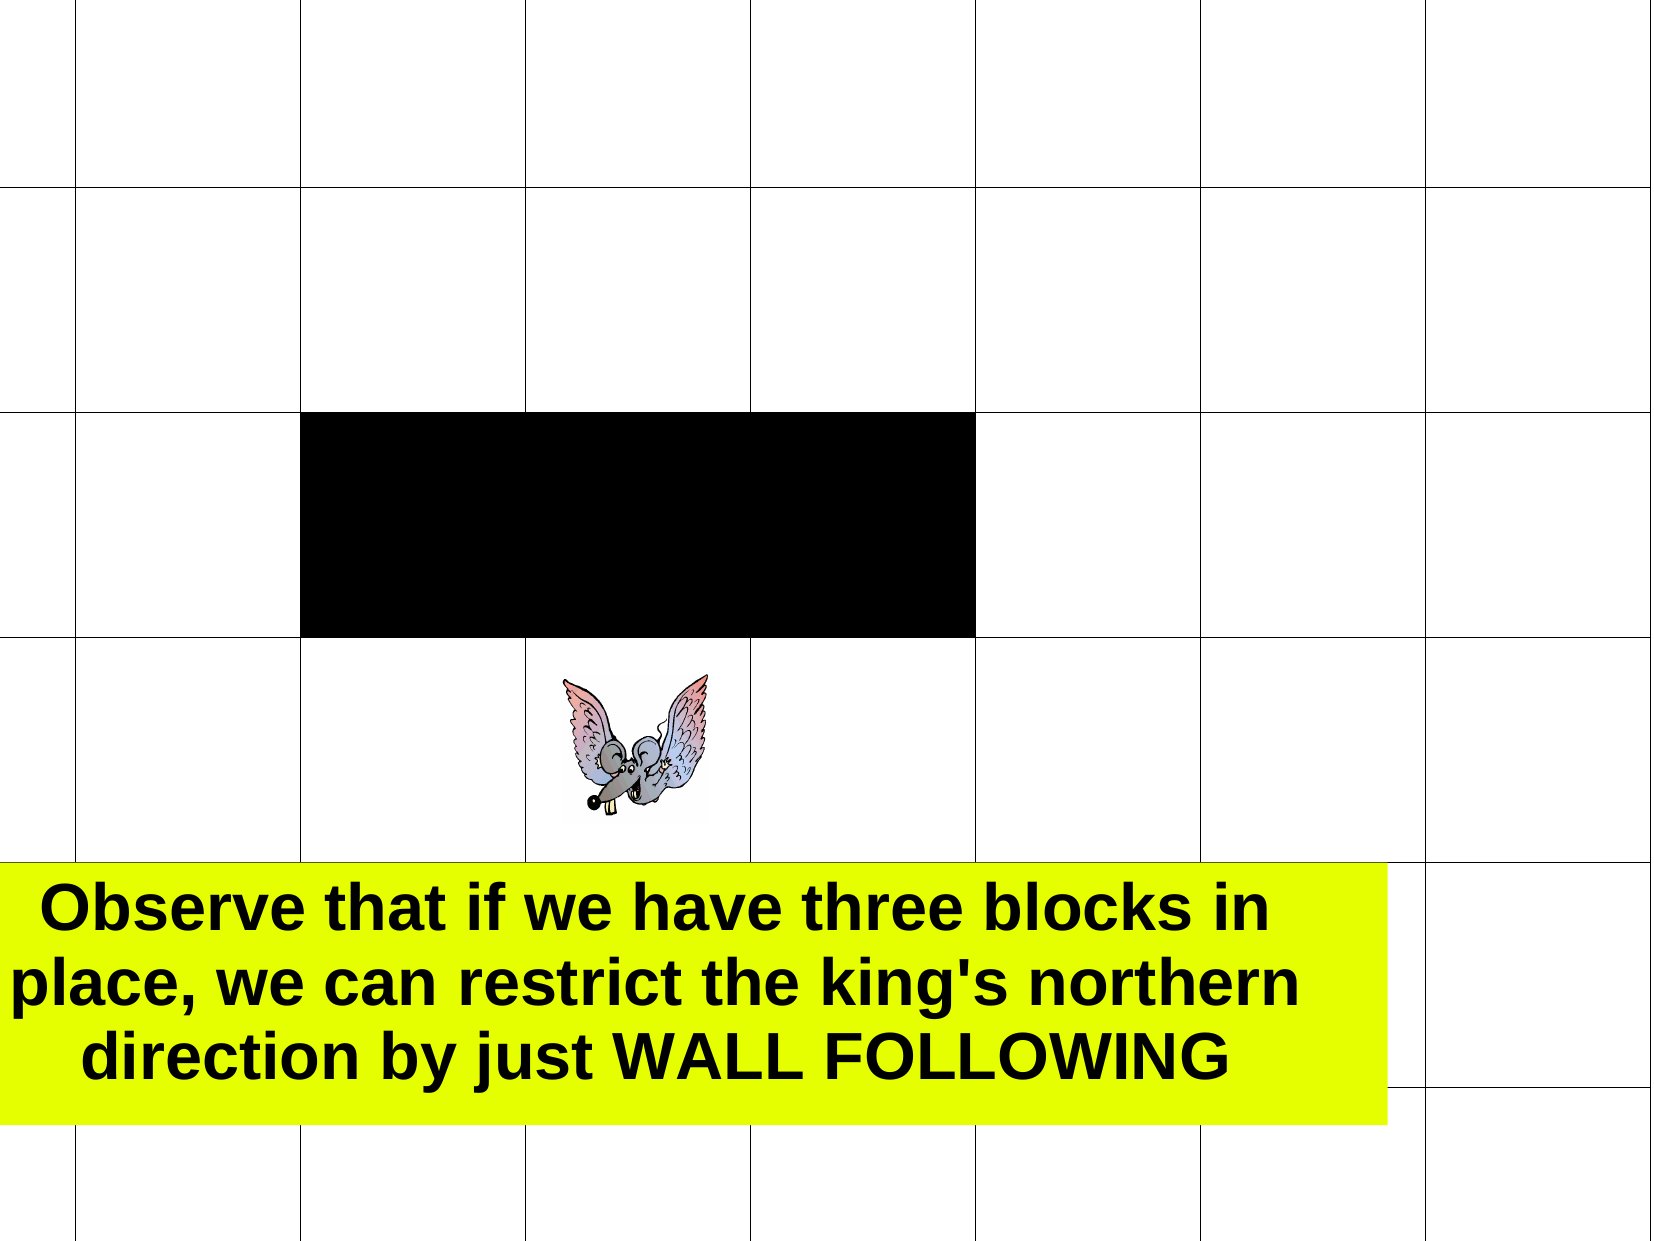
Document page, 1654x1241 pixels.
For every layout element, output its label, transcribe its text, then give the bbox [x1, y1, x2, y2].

text_box Observe that if we have three blocks in place, we can restrict the king's northern direction by just WALL FOLLOWING [0, 862, 1388, 1126]
text_box [0, 0, 1651, 1241]
picture [562, 674, 708, 826]
